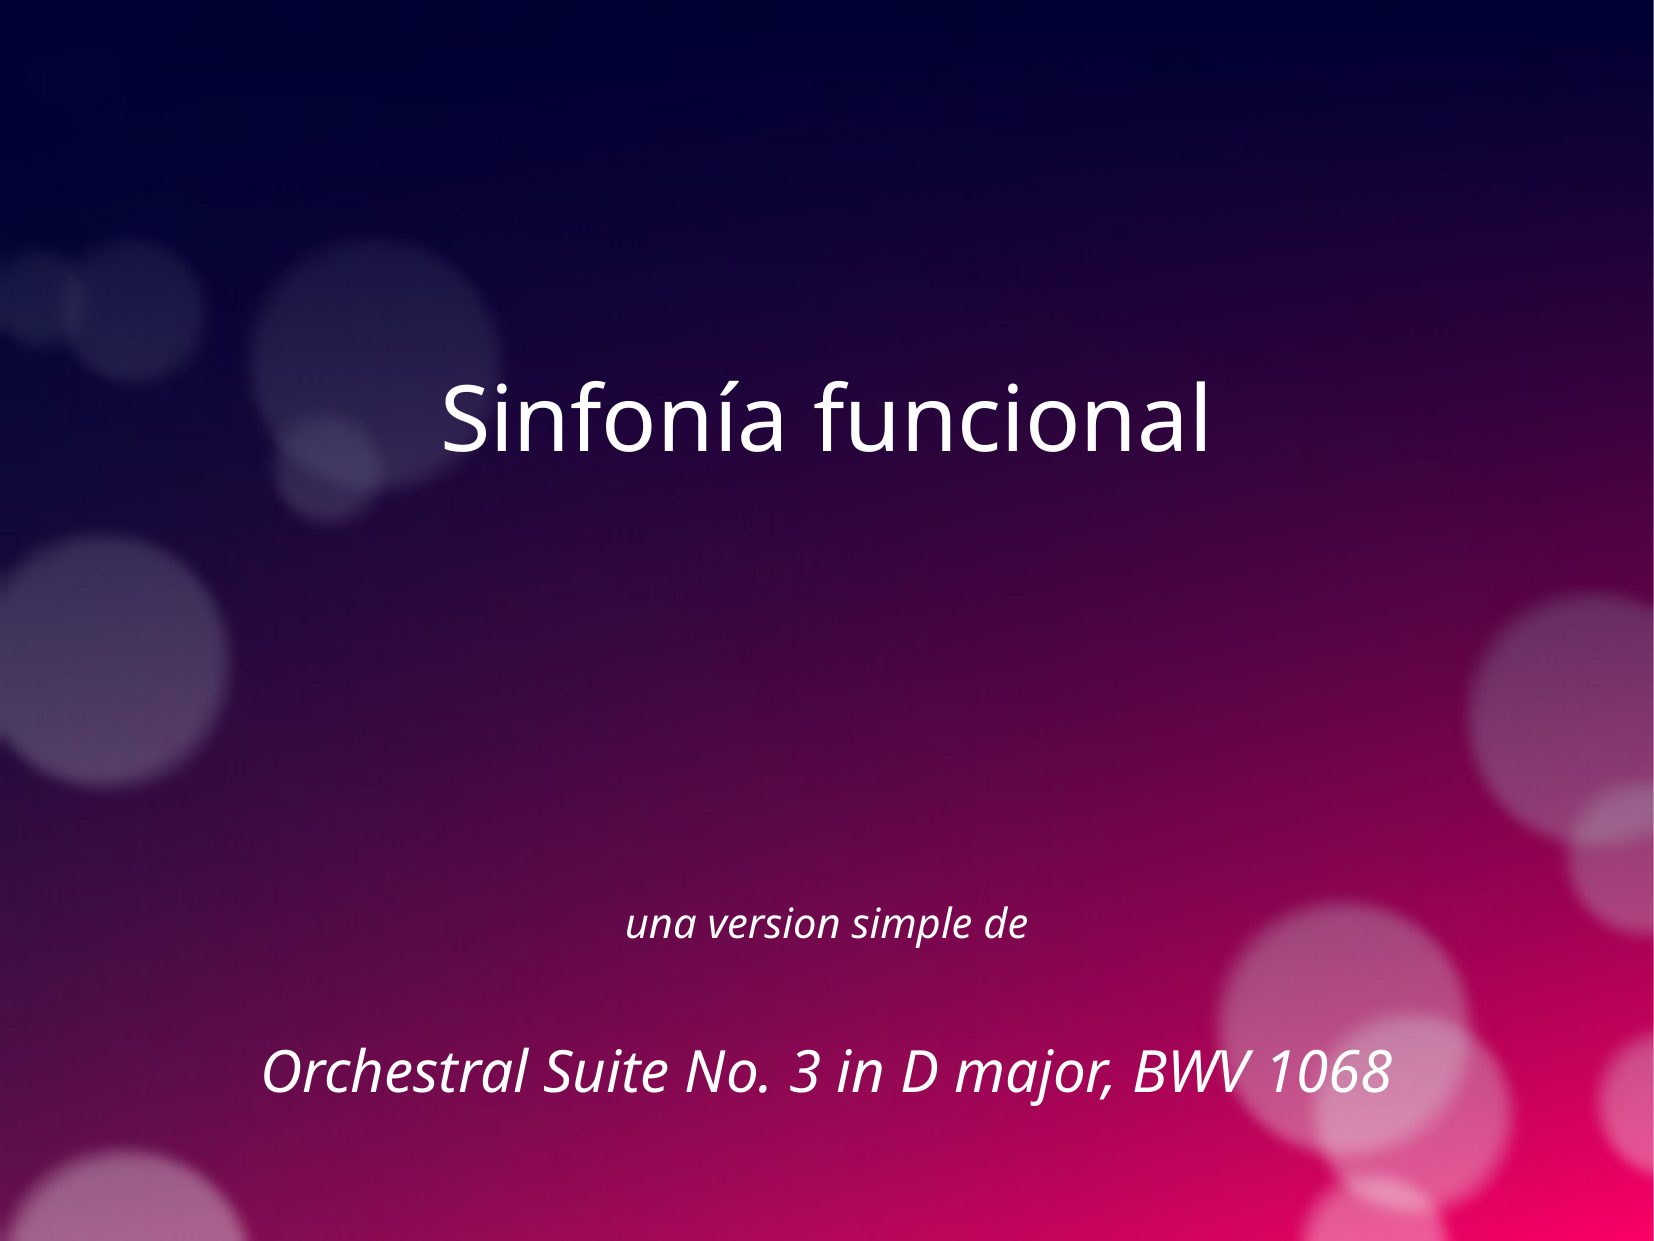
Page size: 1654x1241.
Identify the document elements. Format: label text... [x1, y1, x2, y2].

subtitle una version simple de Orchestral Suite No. 3 in D major, BWV 1068 [82, 780, 1571, 1223]
picture [0, 0, 1654, 1241]
title Sinfonía funcional [82, 312, 1571, 520]
